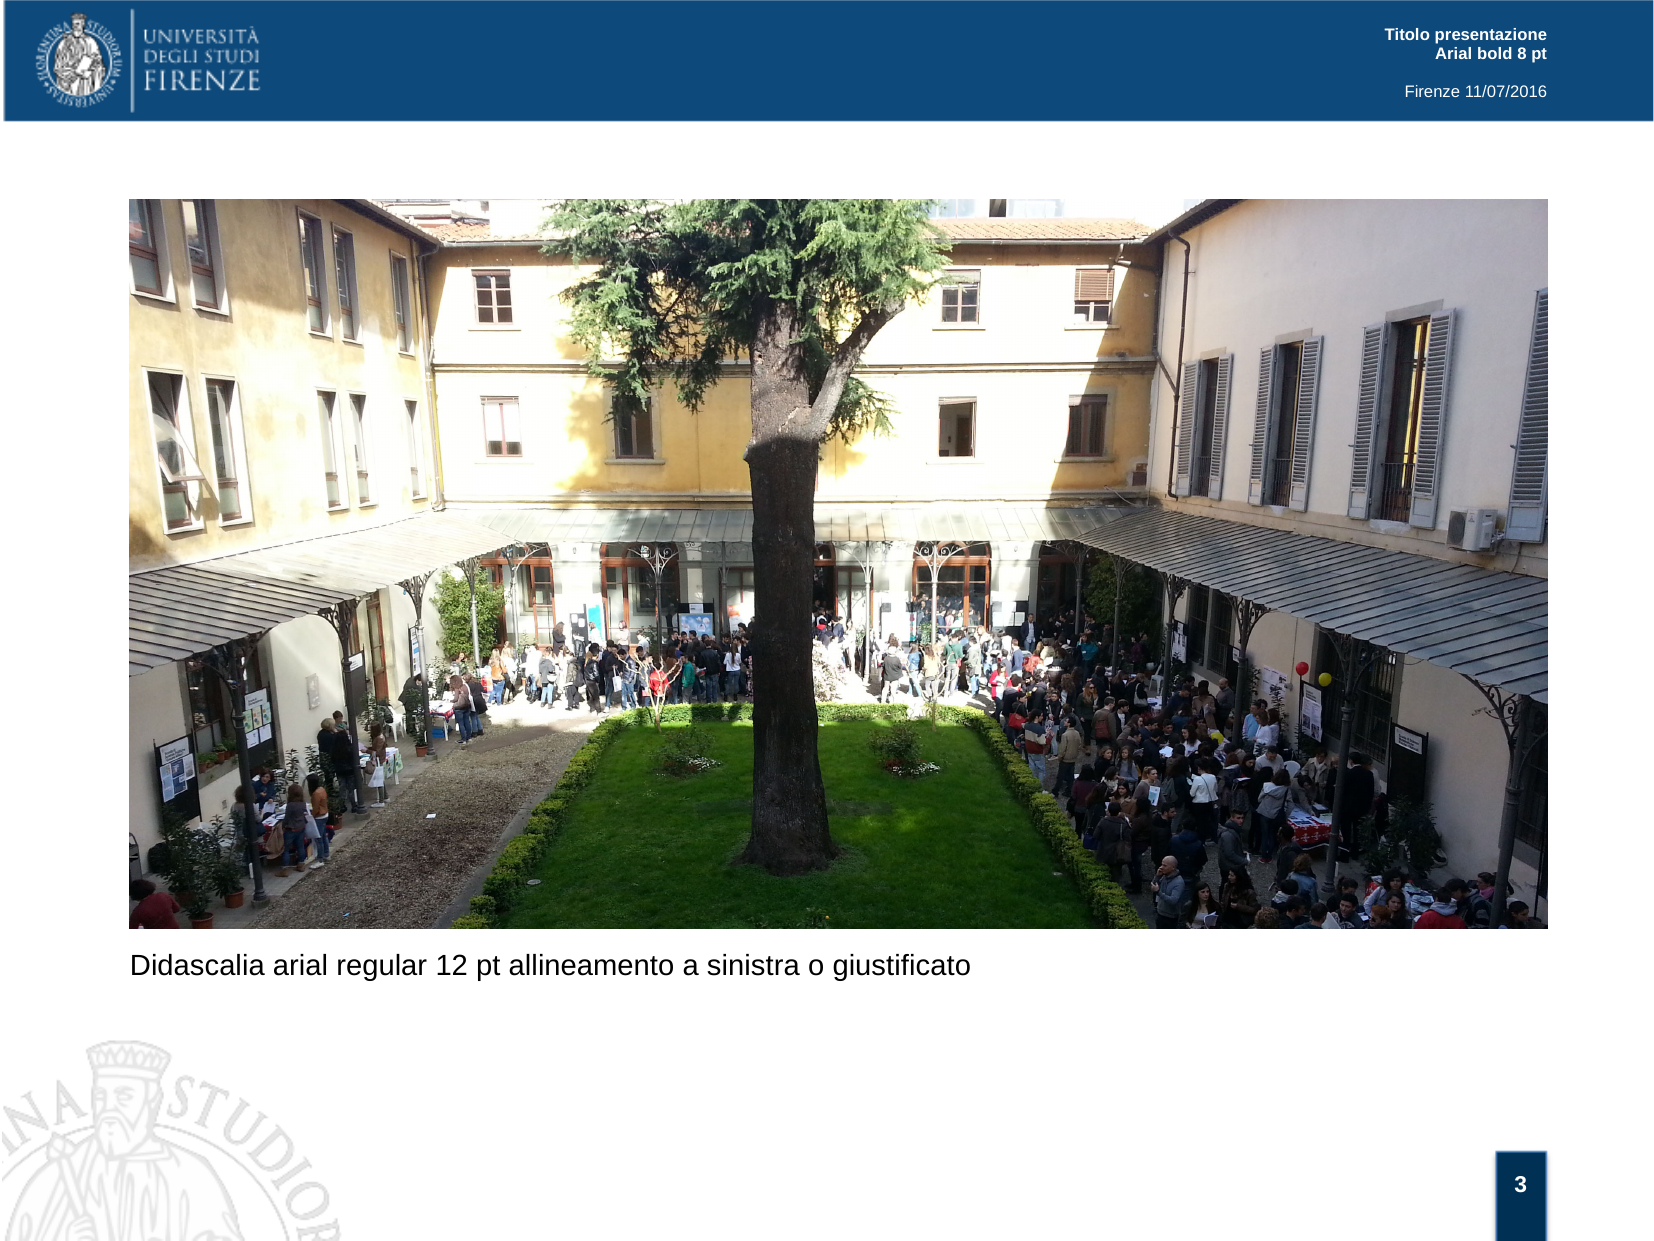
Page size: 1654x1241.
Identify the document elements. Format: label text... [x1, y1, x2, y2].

text_box Didascalia arial regular 12 pt allineamento a sinistra o giustificato [129, 933, 1536, 999]
picture [2, 0, 1654, 1241]
text_box Titolo presentazione Arial bold 8 pt Firenze 11/07/2016 [685, 25, 1548, 102]
text_box 3 [1505, 1160, 1536, 1208]
